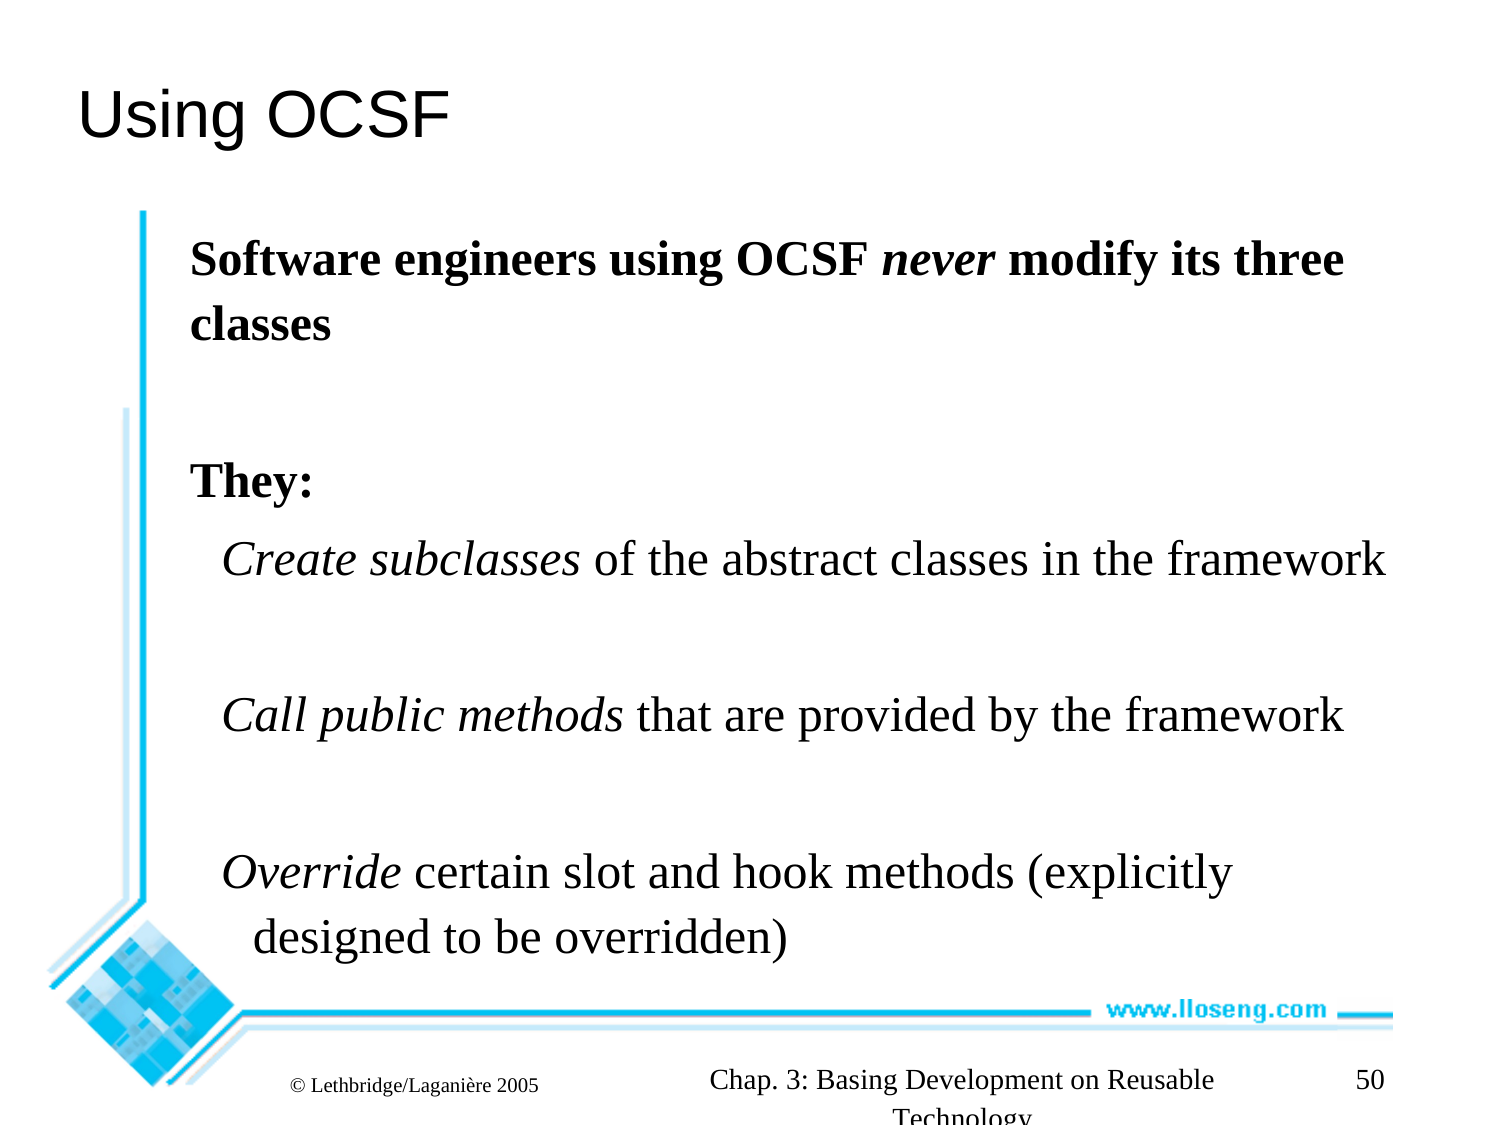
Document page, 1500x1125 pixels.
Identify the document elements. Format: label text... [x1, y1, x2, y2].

list Software engineers using OCSF never modify its three classes They: Create subclasses of the abstract classes in the framework Call public methods that are provided by the framework Override certain slot and hook methods (explicitly designed to be overridden) [174, 212, 1413, 1038]
picture [163, 984, 174, 1006]
title Using OCSF [62, 37, 1413, 188]
picture [35, 199, 1363, 1089]
text_box Chap. 3: Basing Development on Reusable Technology [624, 1050, 1300, 1125]
text_box 15 [1325, 1050, 1401, 1125]
text_box © Lethbridge/Laganière 2005 [275, 1062, 601, 1125]
